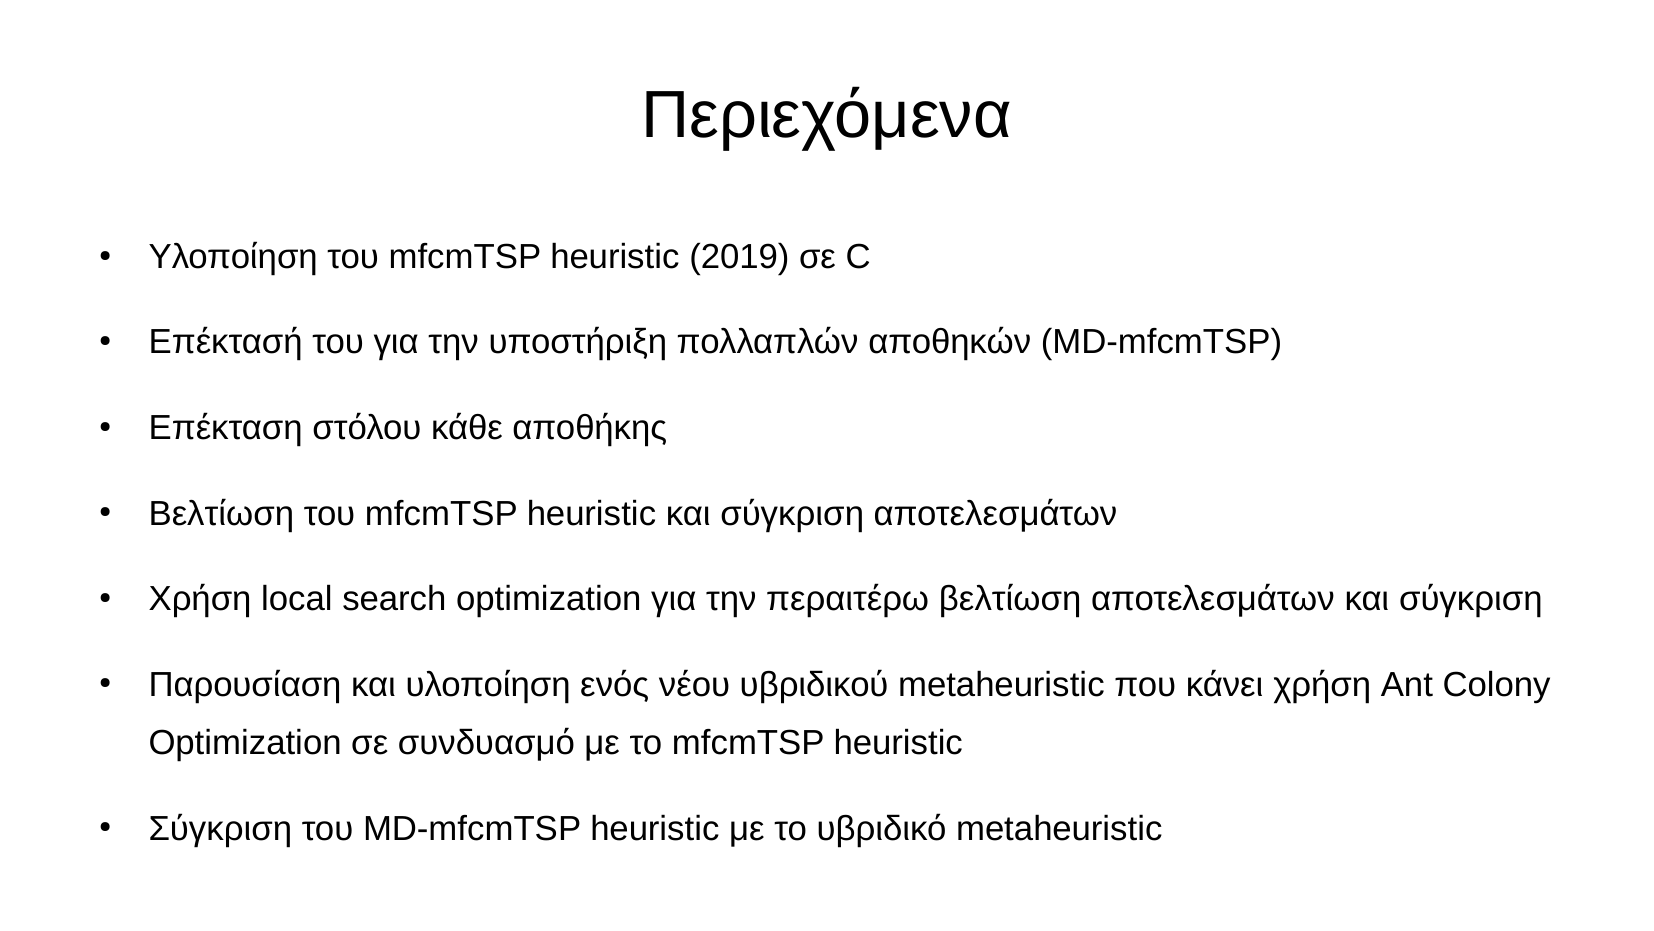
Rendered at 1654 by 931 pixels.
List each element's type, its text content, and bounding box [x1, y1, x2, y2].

list Υλοποίηση του mfcmTSP heuristic (2019) σε C Επέκτασή του για την υποστήριξη πολλαπλών αποθηκών (MD-mfcmTSP) Επέκταση στόλου κάθε αποθήκης Βελτίωση του mfcmTSP heuristic και σύγκριση αποτελεσμάτων Χρήση local search optimization για την περαιτέρω βελτίωση αποτελεσμάτων και σύγκριση Παρουσίαση και υλοποίηση ενός νέου υβριδικού metaheuristic που κάνει χρήση Ant Colony Optimization σε συνδυασμό με το mfcmTSP heuristic Σύγκριση του MD-mfcmTSP heuristic με το υβριδικό metaheuristic [82, 217, 1571, 901]
title Περιεχόμενα [82, 37, 1571, 193]
